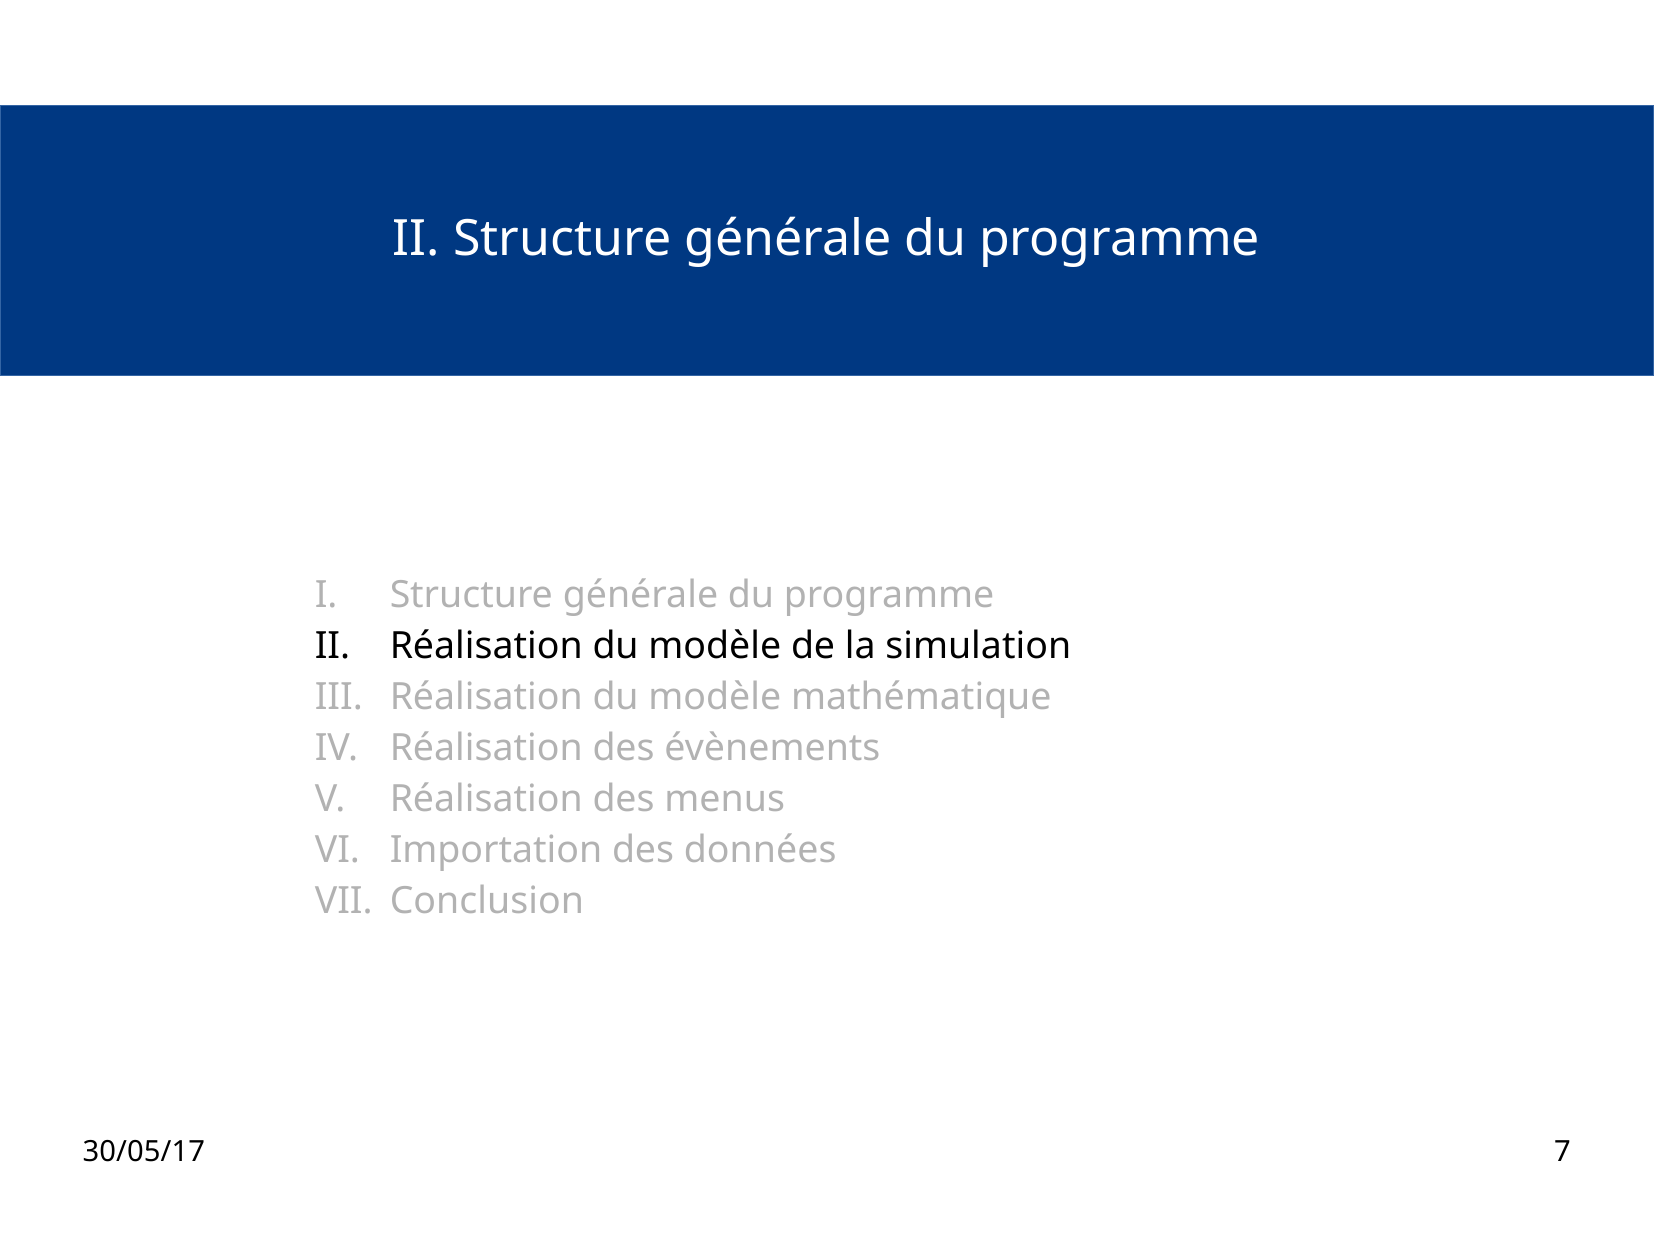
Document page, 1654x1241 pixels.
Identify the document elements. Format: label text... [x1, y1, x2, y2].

text_box [0, 105, 1654, 195]
text_box II. Structure générale du programme [0, 195, 1654, 391]
text_box I. Structure générale du programme II. Réalisation du modèle de la simulation III. Réalisation du modèle mathématique IV. Réalisation des évènements V. Réalisation des menus VI. Importation des données VII. Conclusion [300, 560, 1351, 931]
